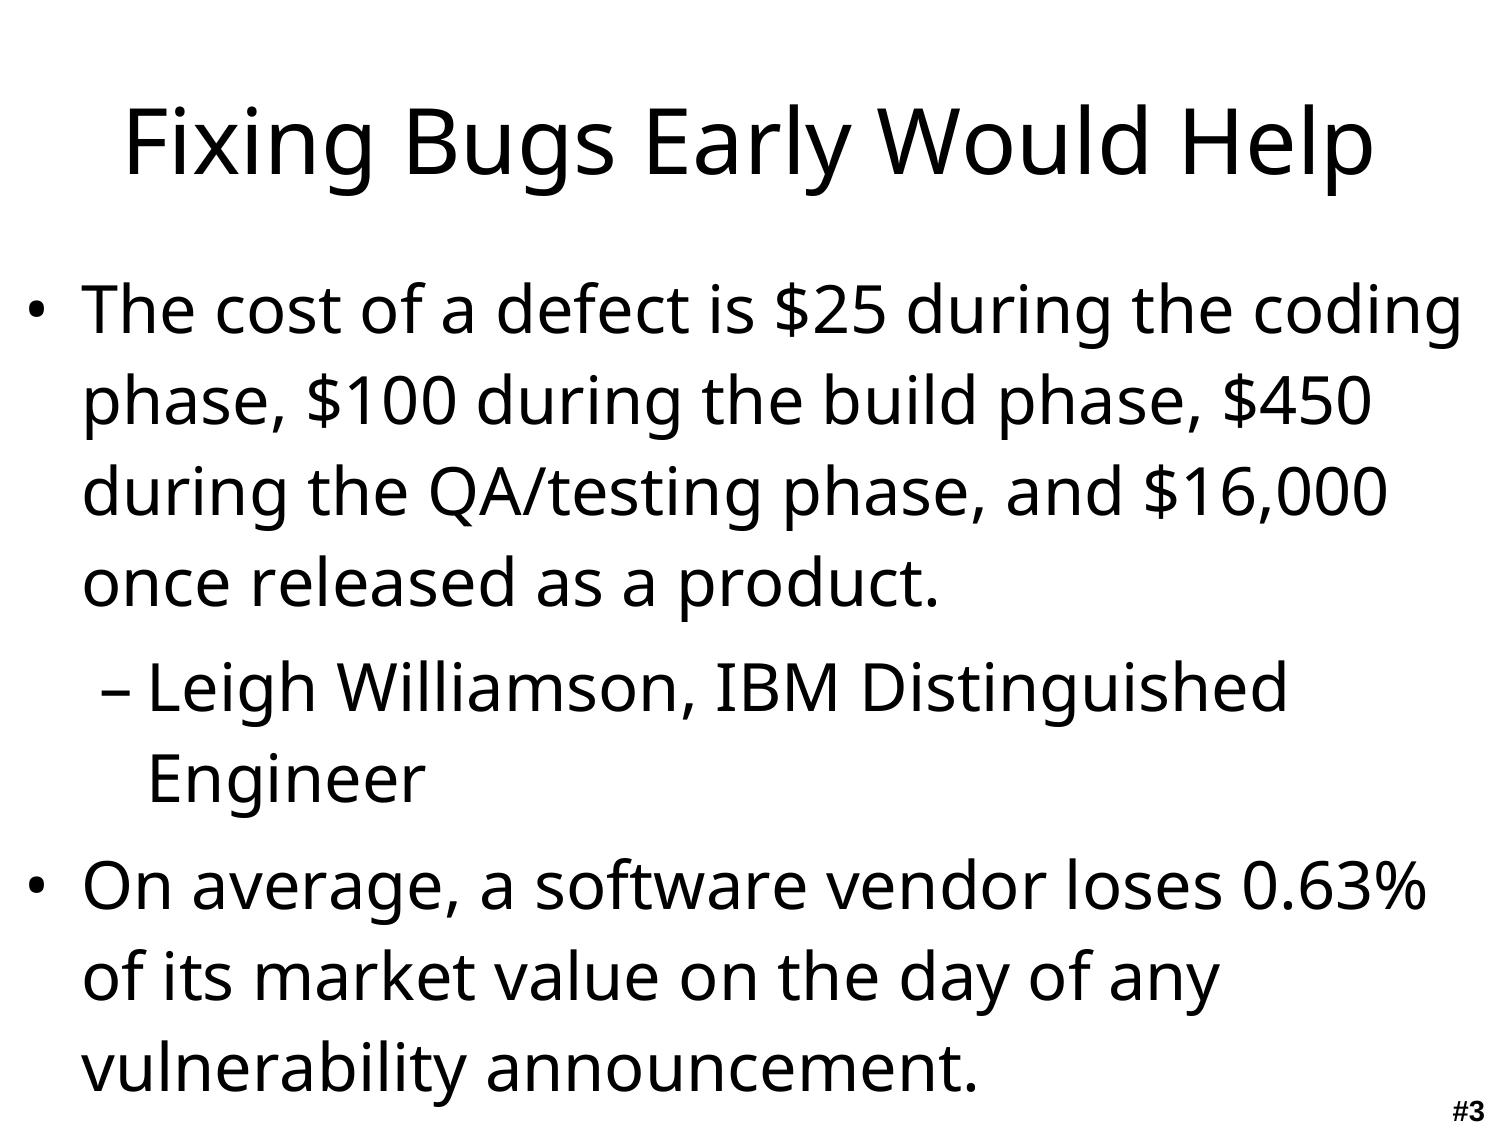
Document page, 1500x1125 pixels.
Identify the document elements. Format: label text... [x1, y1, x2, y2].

title Fixing Bugs Early Would Help [24, 45, 1476, 233]
list The cost of a defect is $25 during the coding phase, $100 during the build phase, $450 during the QA/testing phase, and $16,000 once released as a product. Leigh Williamson, IBM Distinguished Engineer On average, a software vendor loses 0.63% of its market value on the day of any vulnerability announcement. [Telang and Wattal] [24, 262, 1476, 1101]
